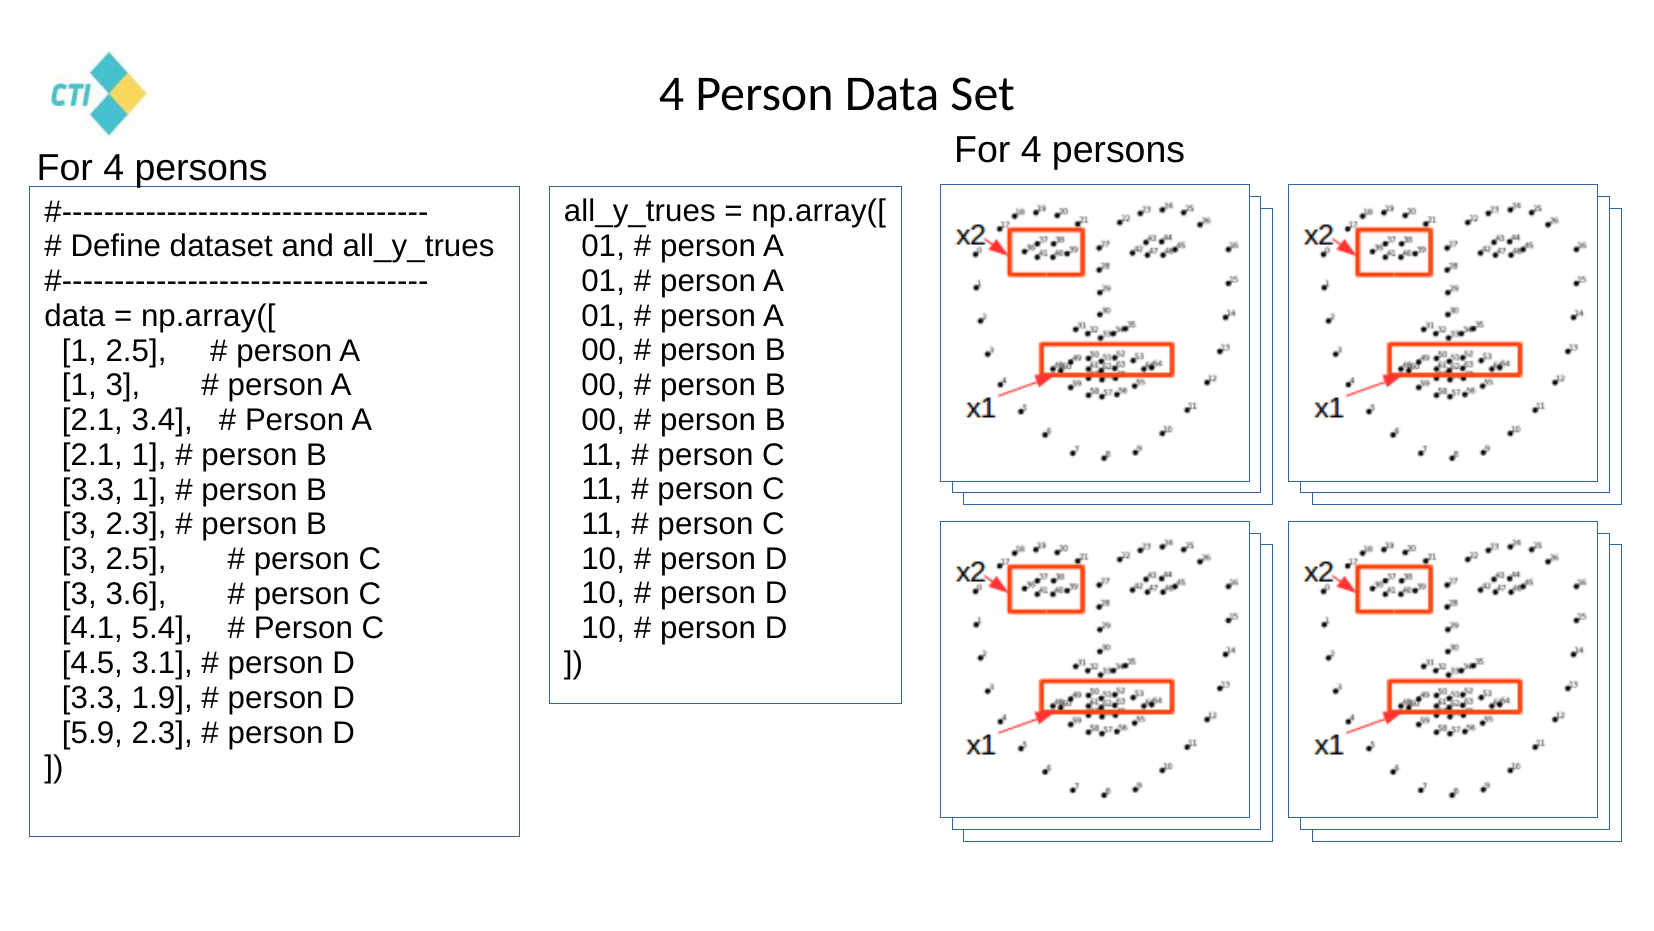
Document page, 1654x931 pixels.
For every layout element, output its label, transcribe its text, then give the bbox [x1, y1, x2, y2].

text_box [940, 521, 1273, 842]
text_box For 4 persons [21, 138, 292, 196]
text_box all_y_trues = np.array([ 01, # person A 01, # person A 01, # person A 00, # person B 00, # person B 00, # person B 11, # person C 11, # person C 11, # person C 10, # person D 10, # person D 10, # person D ]) [549, 186, 902, 704]
text_box For 4 persons [939, 121, 1210, 178]
picture [946, 527, 1244, 803]
picture [51, 47, 150, 138]
text_box 4 Person Data Set [214, 53, 1471, 189]
picture [946, 190, 1244, 466]
text_box [1288, 184, 1622, 505]
picture [1294, 527, 1592, 803]
text_box [1288, 521, 1622, 842]
text_box #----------------------------------- # Define dataset and all_y_trues #----------------------------------- data = np.array([ [1, 2.5], # person A [1, 3], # person A [2.1, 3.4], # Person A [2.1, 1], # person B [3.3, 1], # person B [3, 2.3], # person B [3, 2.5], # person C [3, 3.6], # person C [4.1, 5.4], # Person C [4.5, 3.1], # person D [3.3, 1.9], # person D [5.9, 2.3], # person D ]) [29, 186, 520, 837]
text_box [940, 184, 1273, 505]
picture [1294, 190, 1592, 466]
